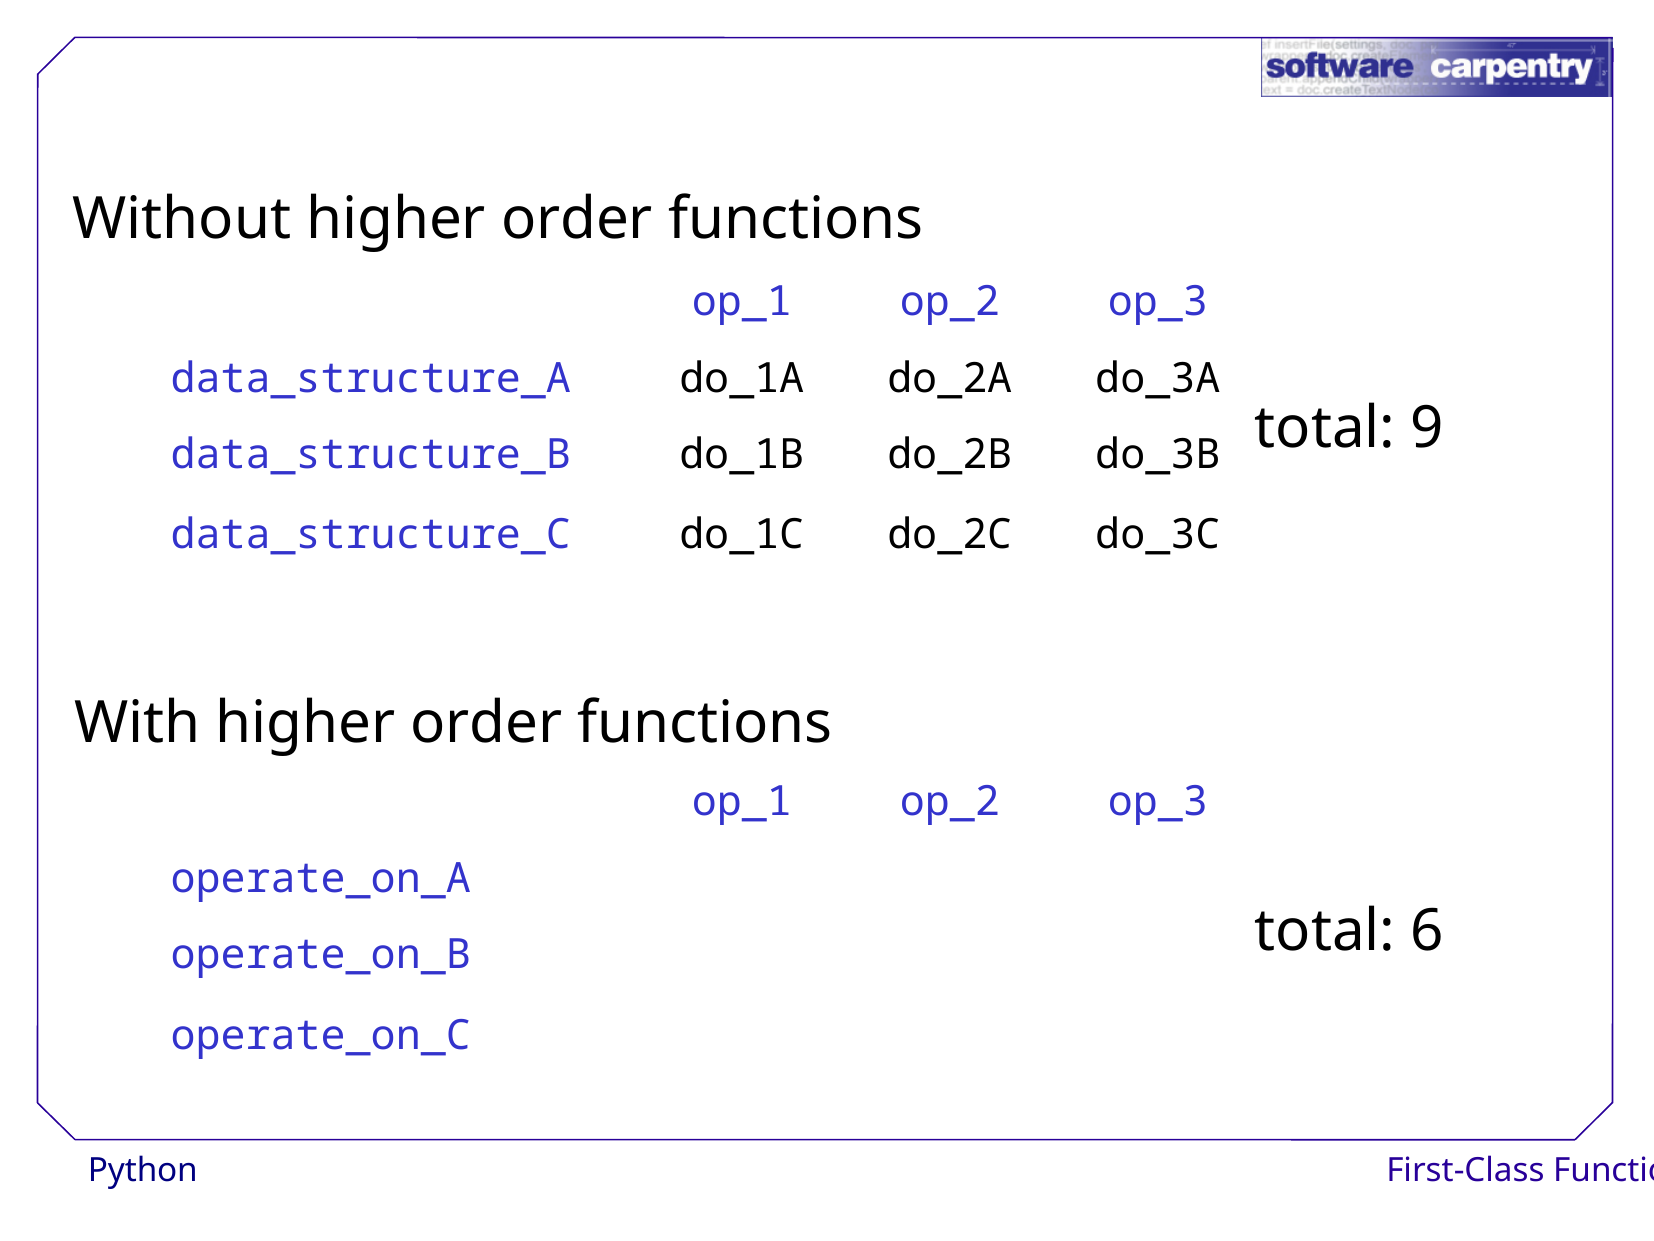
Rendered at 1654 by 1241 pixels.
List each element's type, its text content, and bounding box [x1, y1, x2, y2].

text_box Without higher order functions [57, 138, 1089, 259]
text_box With higher order functions [59, 641, 998, 762]
table_cell [1054, 924, 1262, 1004]
table_header op_2 [846, 771, 1054, 848]
table_header [156, 270, 638, 347]
table_cell [846, 1004, 1054, 1092]
table_cell do_2C [846, 504, 1054, 592]
table_cell [638, 848, 846, 924]
table_cell do_2A [846, 347, 1054, 423]
table_header op_1 [638, 270, 846, 347]
table_header op_2 [846, 270, 1054, 347]
table_cell do_1A [638, 347, 846, 423]
table_header op_3 [1054, 771, 1262, 848]
table_cell [638, 1004, 846, 1092]
table_header [156, 771, 638, 848]
table_cell [846, 924, 1054, 1004]
text_box total: 6 [1240, 849, 1609, 970]
table_cell operate_on_A [156, 848, 638, 924]
table_cell do_3B [1054, 423, 1262, 504]
table_cell do_2B [846, 423, 1054, 504]
picture [1261, 39, 1613, 97]
table_cell data_structure_C [156, 504, 638, 592]
table_cell data_structure_A [156, 347, 638, 423]
table_header op_1 [638, 771, 846, 848]
table_cell [846, 848, 1054, 924]
text_box total: 9 [1240, 346, 1609, 467]
table_cell operate_on_C [156, 1004, 638, 1092]
table_header op_3 [1054, 270, 1262, 347]
table_cell data_structure_B [156, 423, 638, 504]
table_cell do_3C [1054, 504, 1262, 592]
table_cell [1054, 1004, 1262, 1092]
table_cell [638, 924, 846, 1004]
table_cell do_3A [1054, 347, 1240, 423]
table_cell do_1B [638, 423, 846, 504]
table_cell do_1C [638, 504, 846, 592]
table_cell operate_on_B [156, 924, 638, 1004]
table_cell [1054, 848, 1262, 924]
